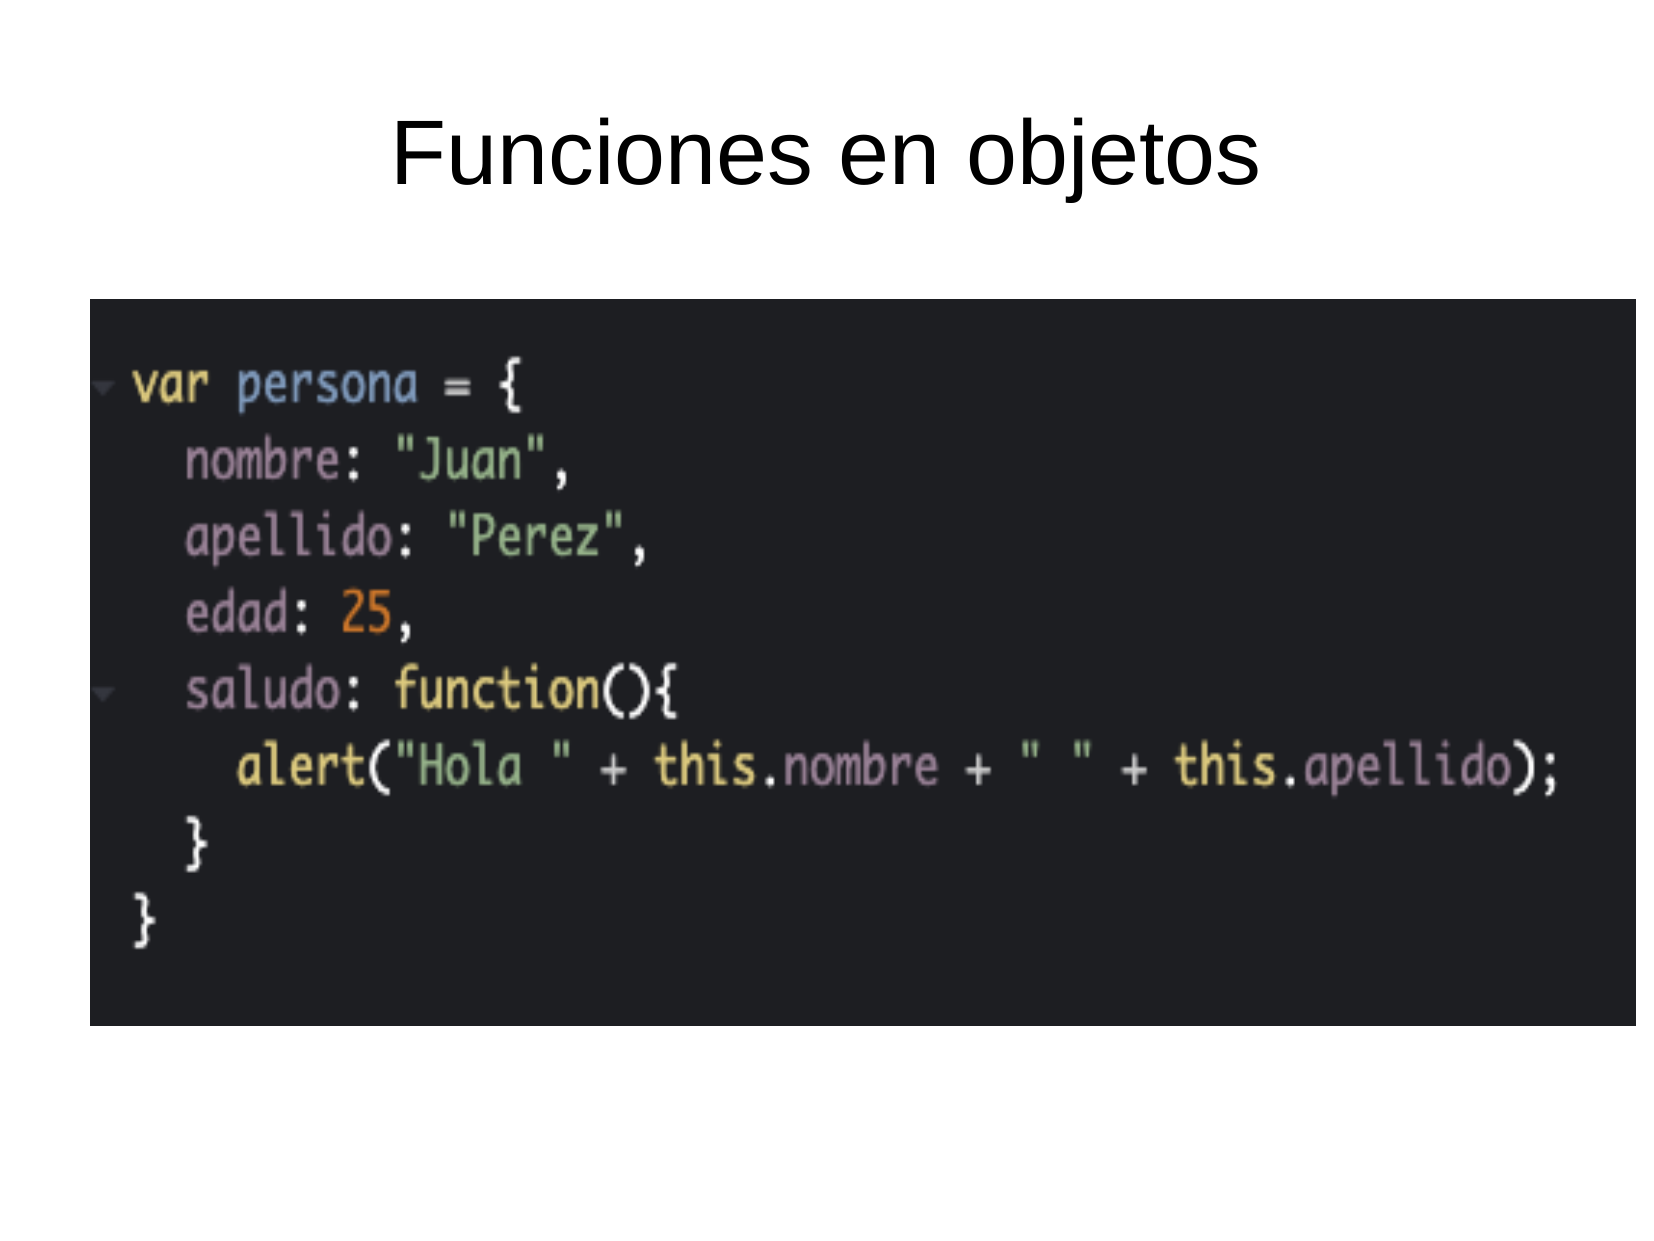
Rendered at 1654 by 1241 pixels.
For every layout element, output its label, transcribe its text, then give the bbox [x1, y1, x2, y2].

picture [90, 299, 1636, 1026]
title Funciones en objetos [82, 49, 1571, 257]
